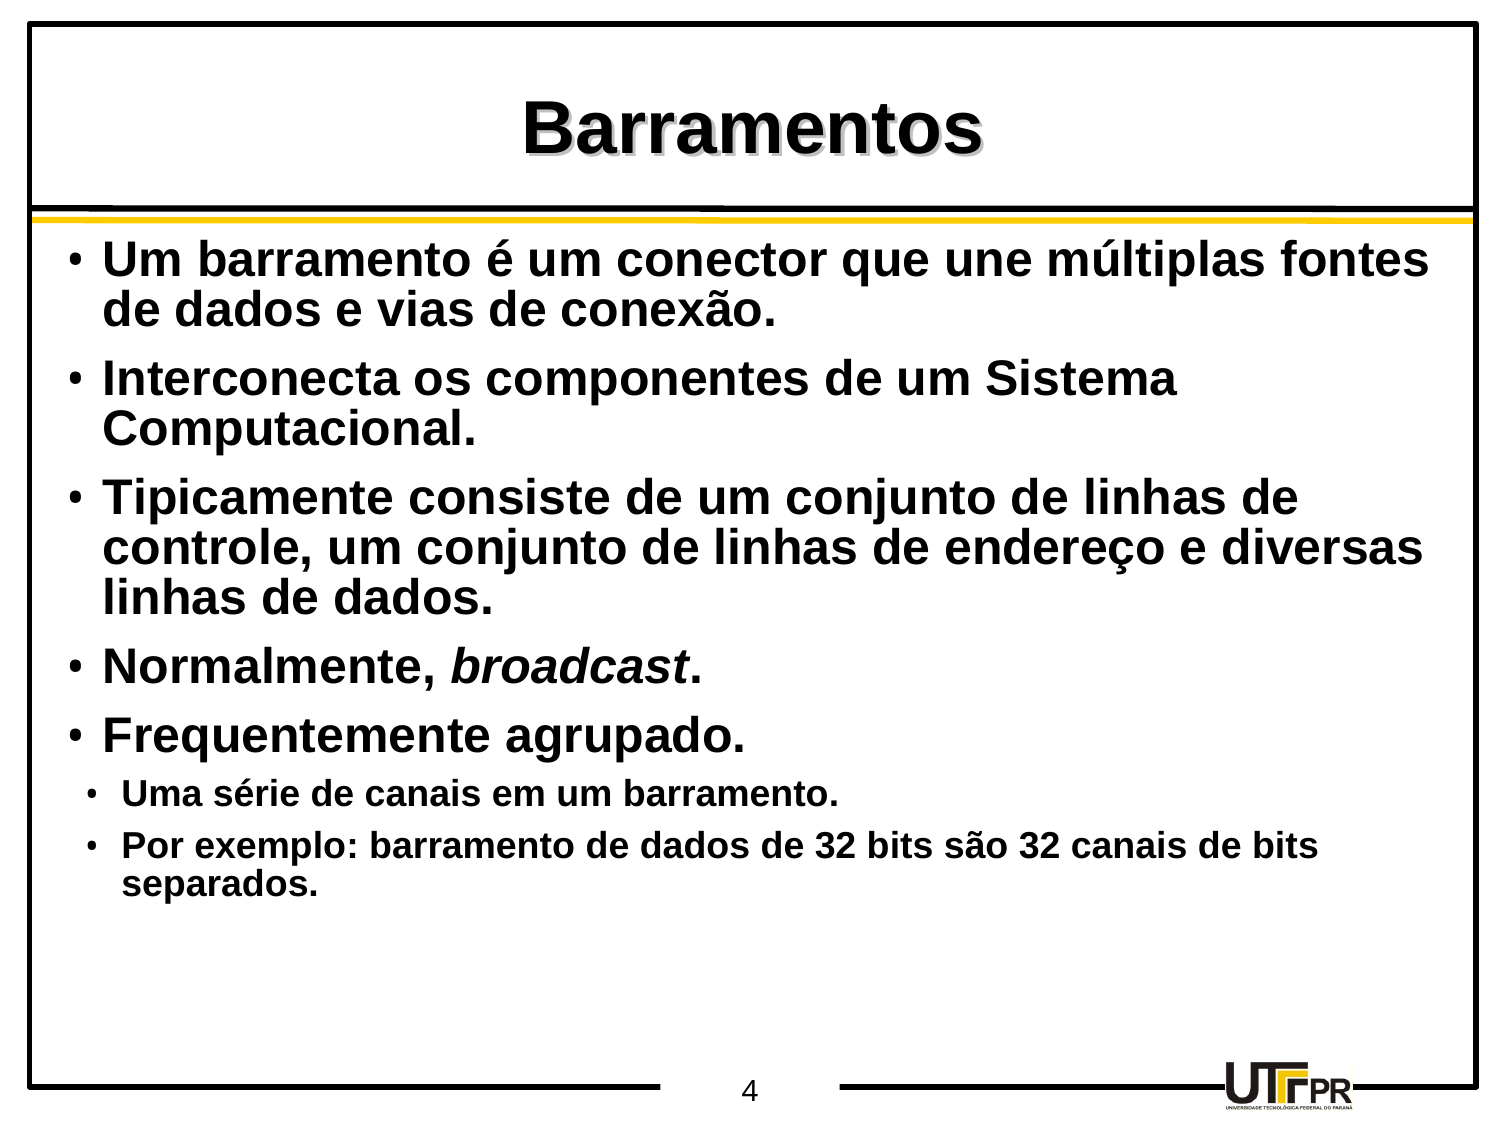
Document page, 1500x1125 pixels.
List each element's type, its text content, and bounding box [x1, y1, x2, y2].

picture [1225, 1062, 1353, 1110]
title Barramentos [29, 85, 1477, 180]
list Um barramento é um conector que une múltiplas fontes de dados e vias de conexão. Interconecta os componentes de um Sistema Computacional. Tipicamente consiste de um conjunto de linhas de controle, um conjunto de linhas de endereço e diversas linhas de dados. Normalmente, broadcast. Frequentemente agrupado. Uma série de canais em um barramento. Por exemplo: barramento de dados de 32 bits são 32 canais de bits separados. [29, 236, 1447, 1012]
